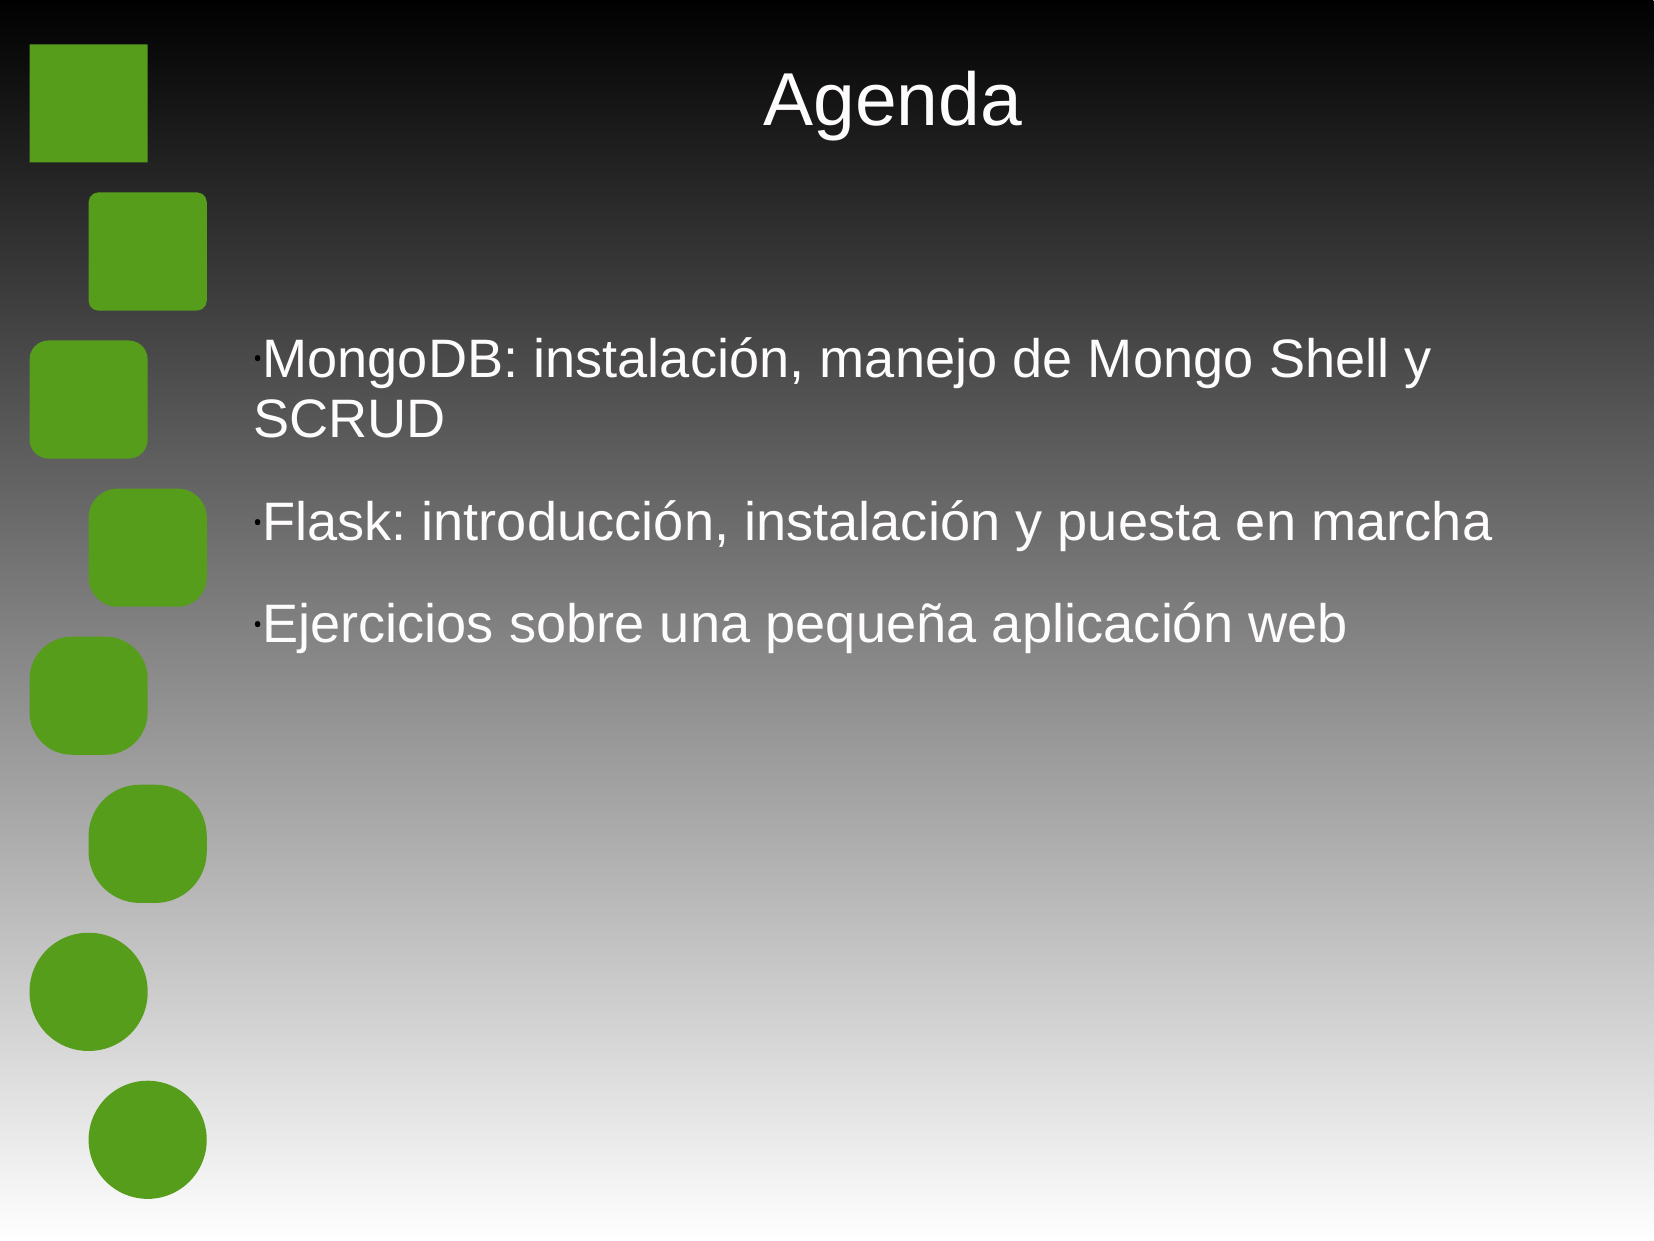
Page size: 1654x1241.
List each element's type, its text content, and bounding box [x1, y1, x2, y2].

text_box MongoDB: instalación, manejo de Mongo Shell y SCRUD Flask: introducción, instalación y puesta en marcha Ejercicios sobre una pequeña aplicación web [238, 278, 1632, 1219]
title Agenda [214, 49, 1571, 236]
